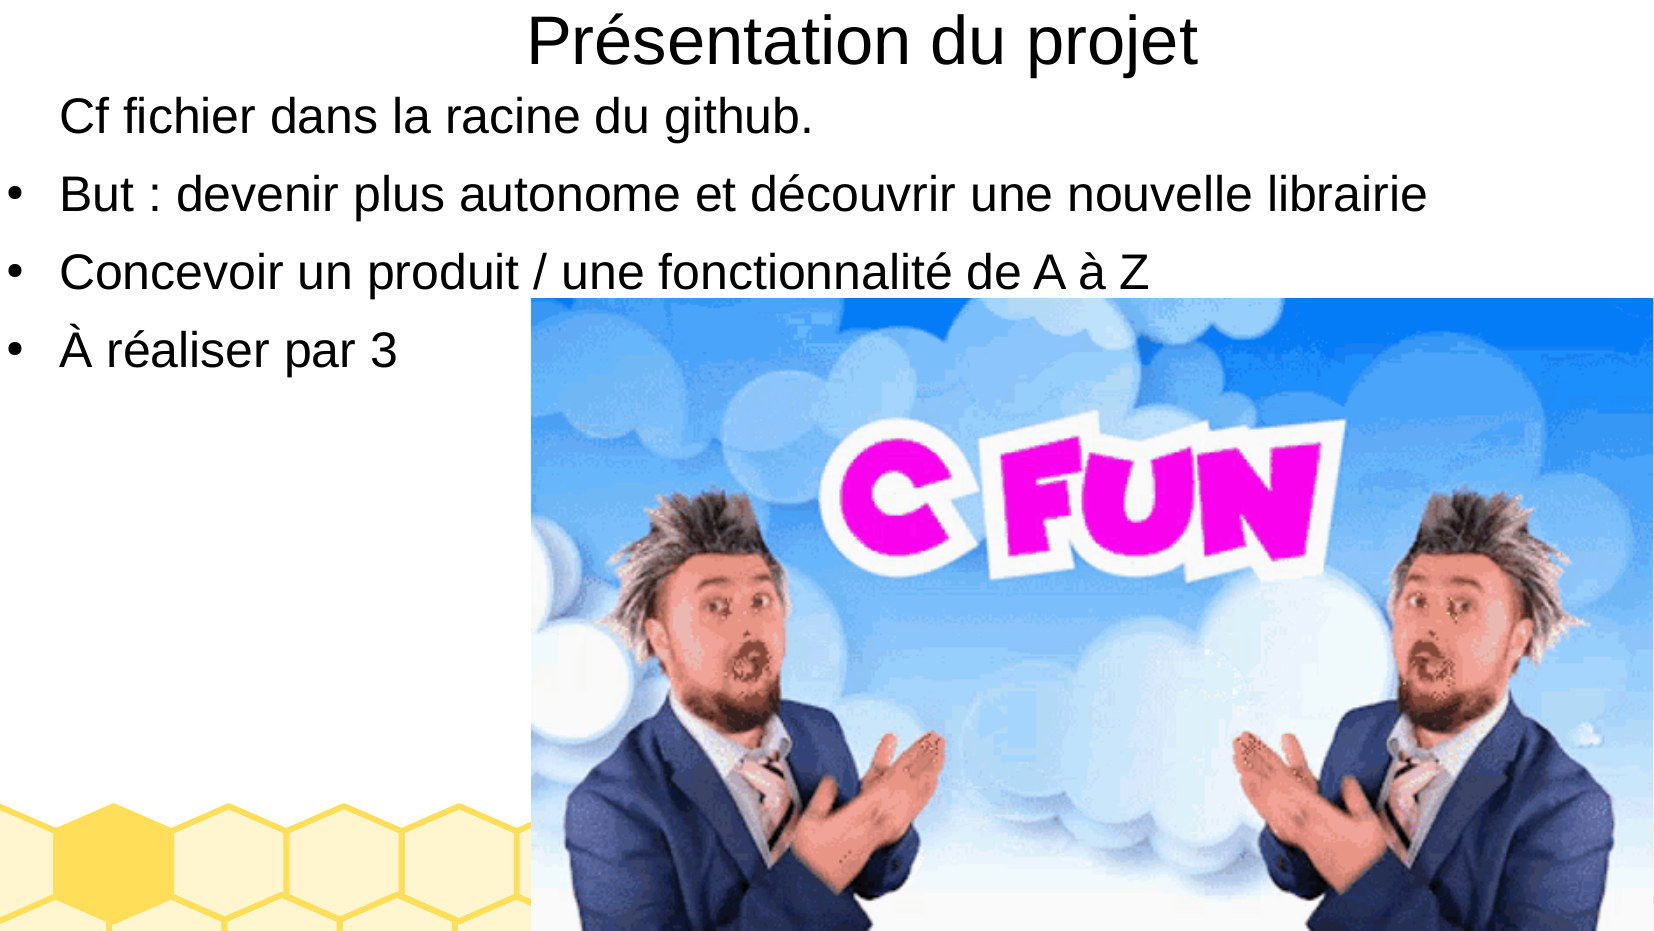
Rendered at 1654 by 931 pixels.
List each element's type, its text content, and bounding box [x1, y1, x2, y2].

list Cf fichier dans la racine du github. But : devenir plus autonome et découvrir une nouvelle librairie Concevoir un produit / une fonctionnalité de A à Z À réaliser par 3 [0, 88, 1477, 628]
title Présentation du projet [118, 0, 1607, 119]
picture [531, 298, 1654, 931]
